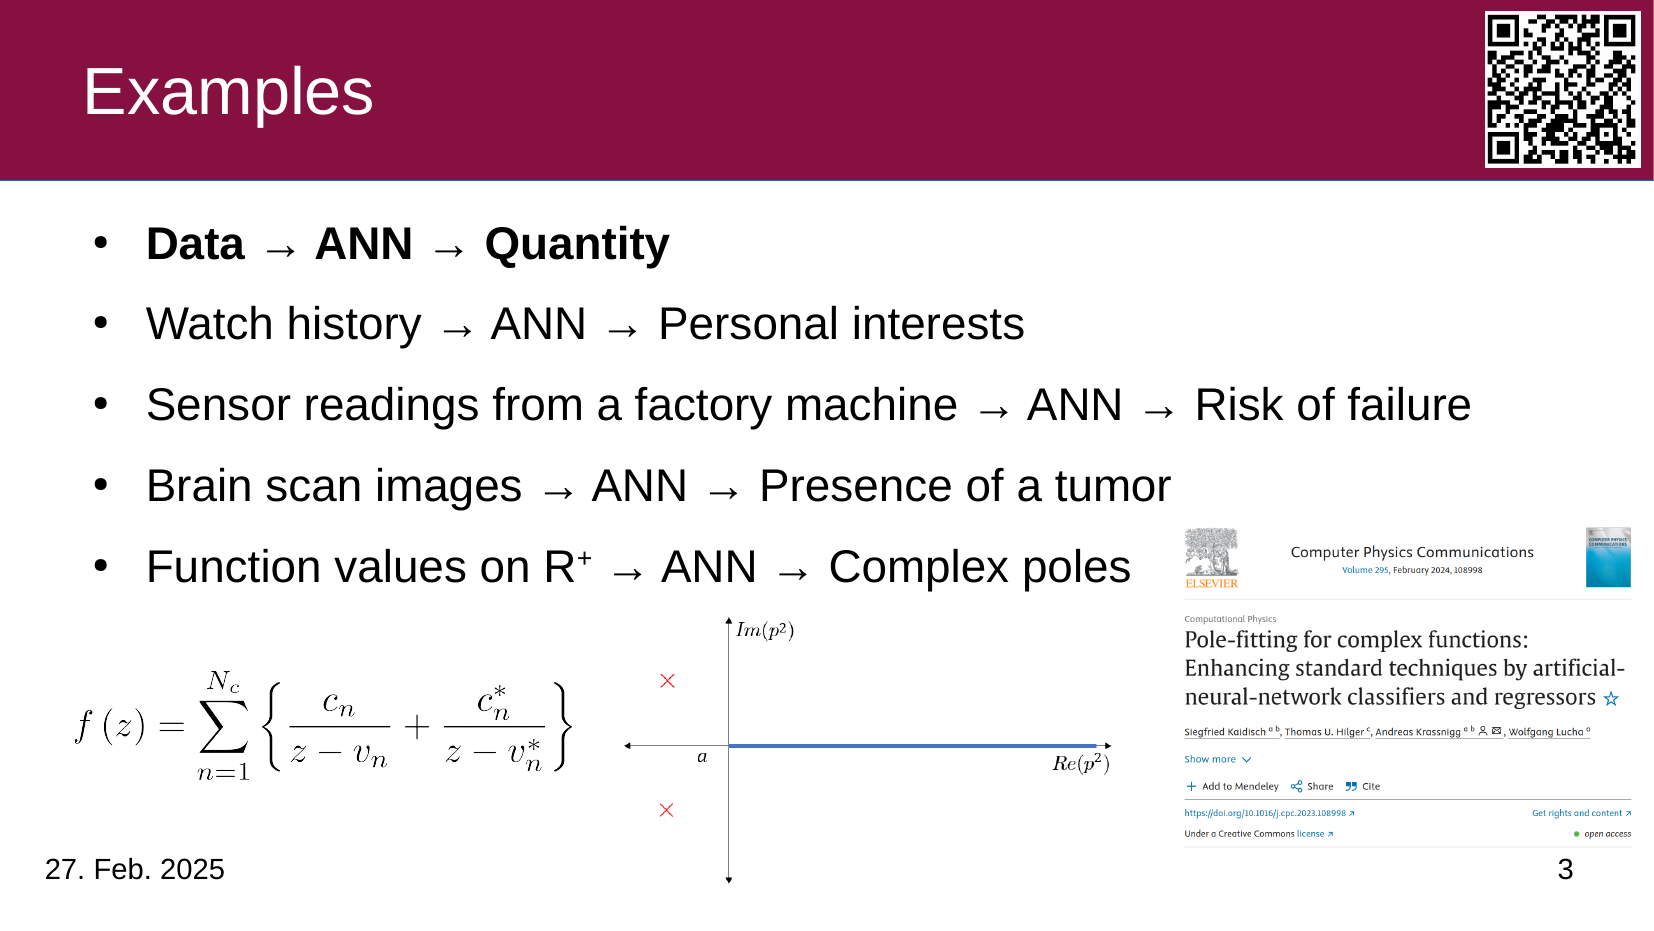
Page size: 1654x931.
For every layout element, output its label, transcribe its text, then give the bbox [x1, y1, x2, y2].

list Data → ANN → Quantity Watch history → ANN → Personal interests Sensor readings from a factory machine → ANN → Risk of failure Brain scan images → ANN → Presence of a tumor Function values on R+ → ANN → Complex poles [75, 217, 1564, 758]
picture [1179, 520, 1639, 854]
title Examples [82, 13, 1571, 169]
picture [1485, 11, 1641, 168]
picture [74, 671, 586, 781]
picture [620, 758, 1116, 891]
